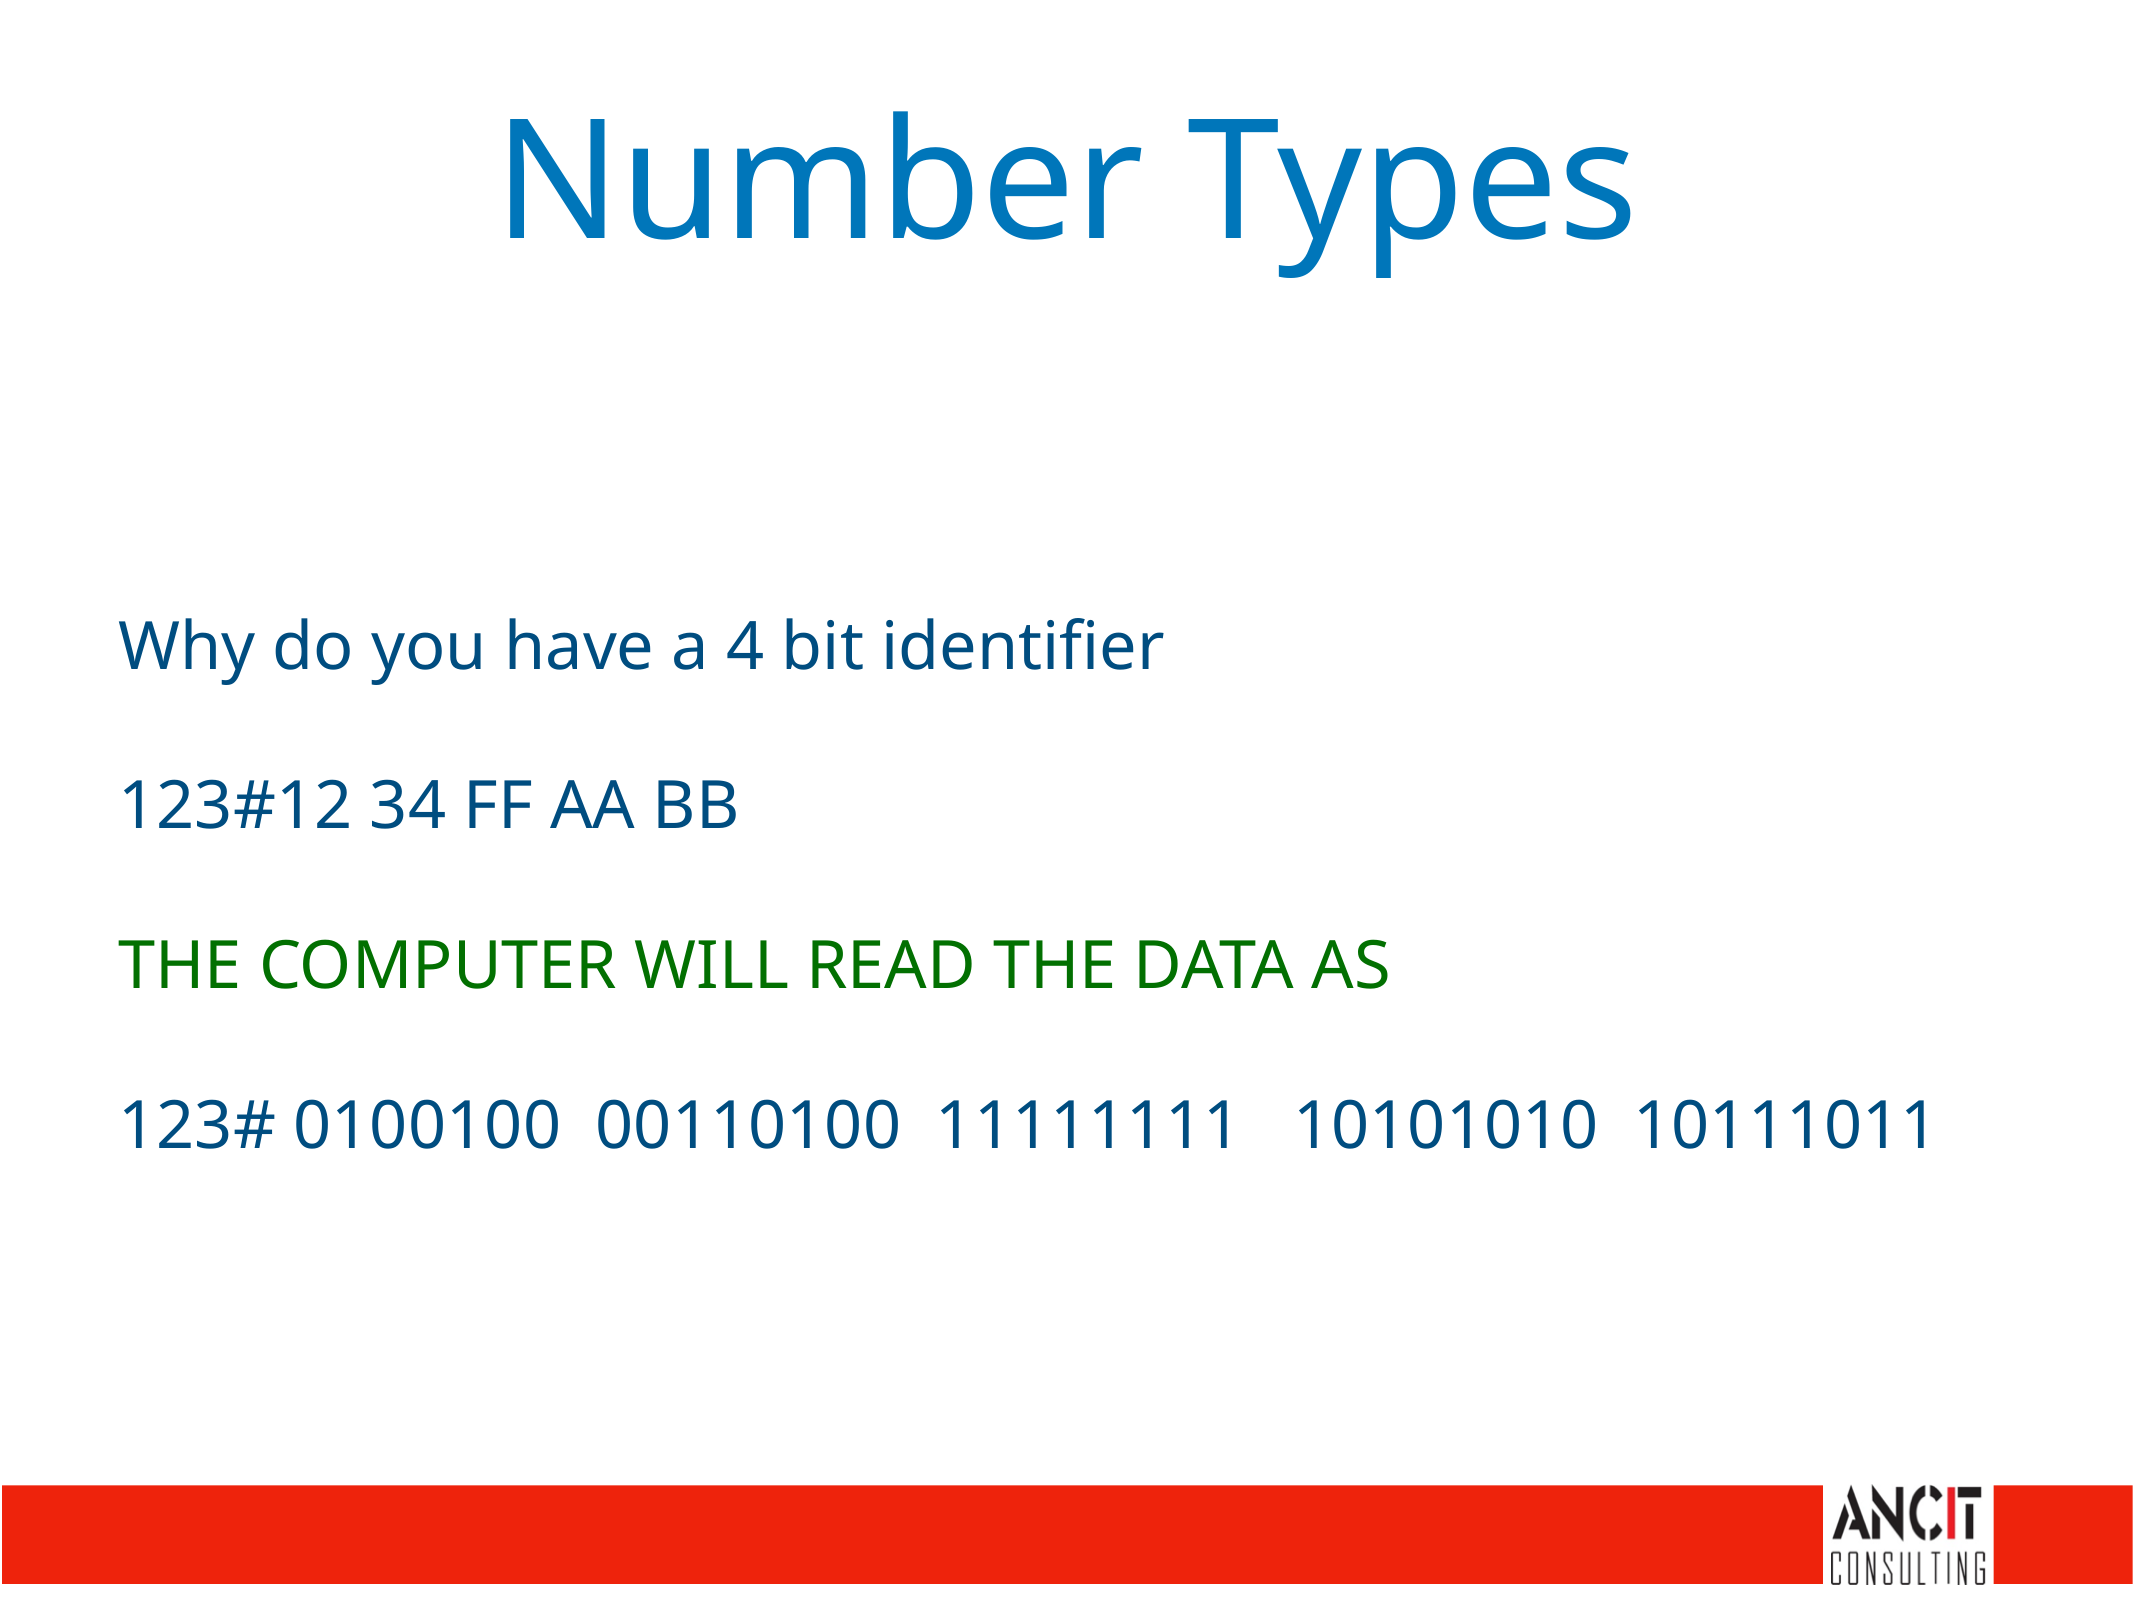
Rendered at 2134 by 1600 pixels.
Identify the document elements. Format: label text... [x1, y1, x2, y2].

text_box [2, 1485, 1823, 1584]
text_box Why do you have a 4 bit identifier 123#12 34 FF AA BB THE COMPUTER WILL READ THE DATA AS 123# 0100100 00110100 11111111 10101010 10111011 [110, 593, 1957, 1251]
picture [1831, 1484, 1986, 1585]
text_box [1993, 1485, 2133, 1584]
title Number Types [156, 0, 1978, 349]
